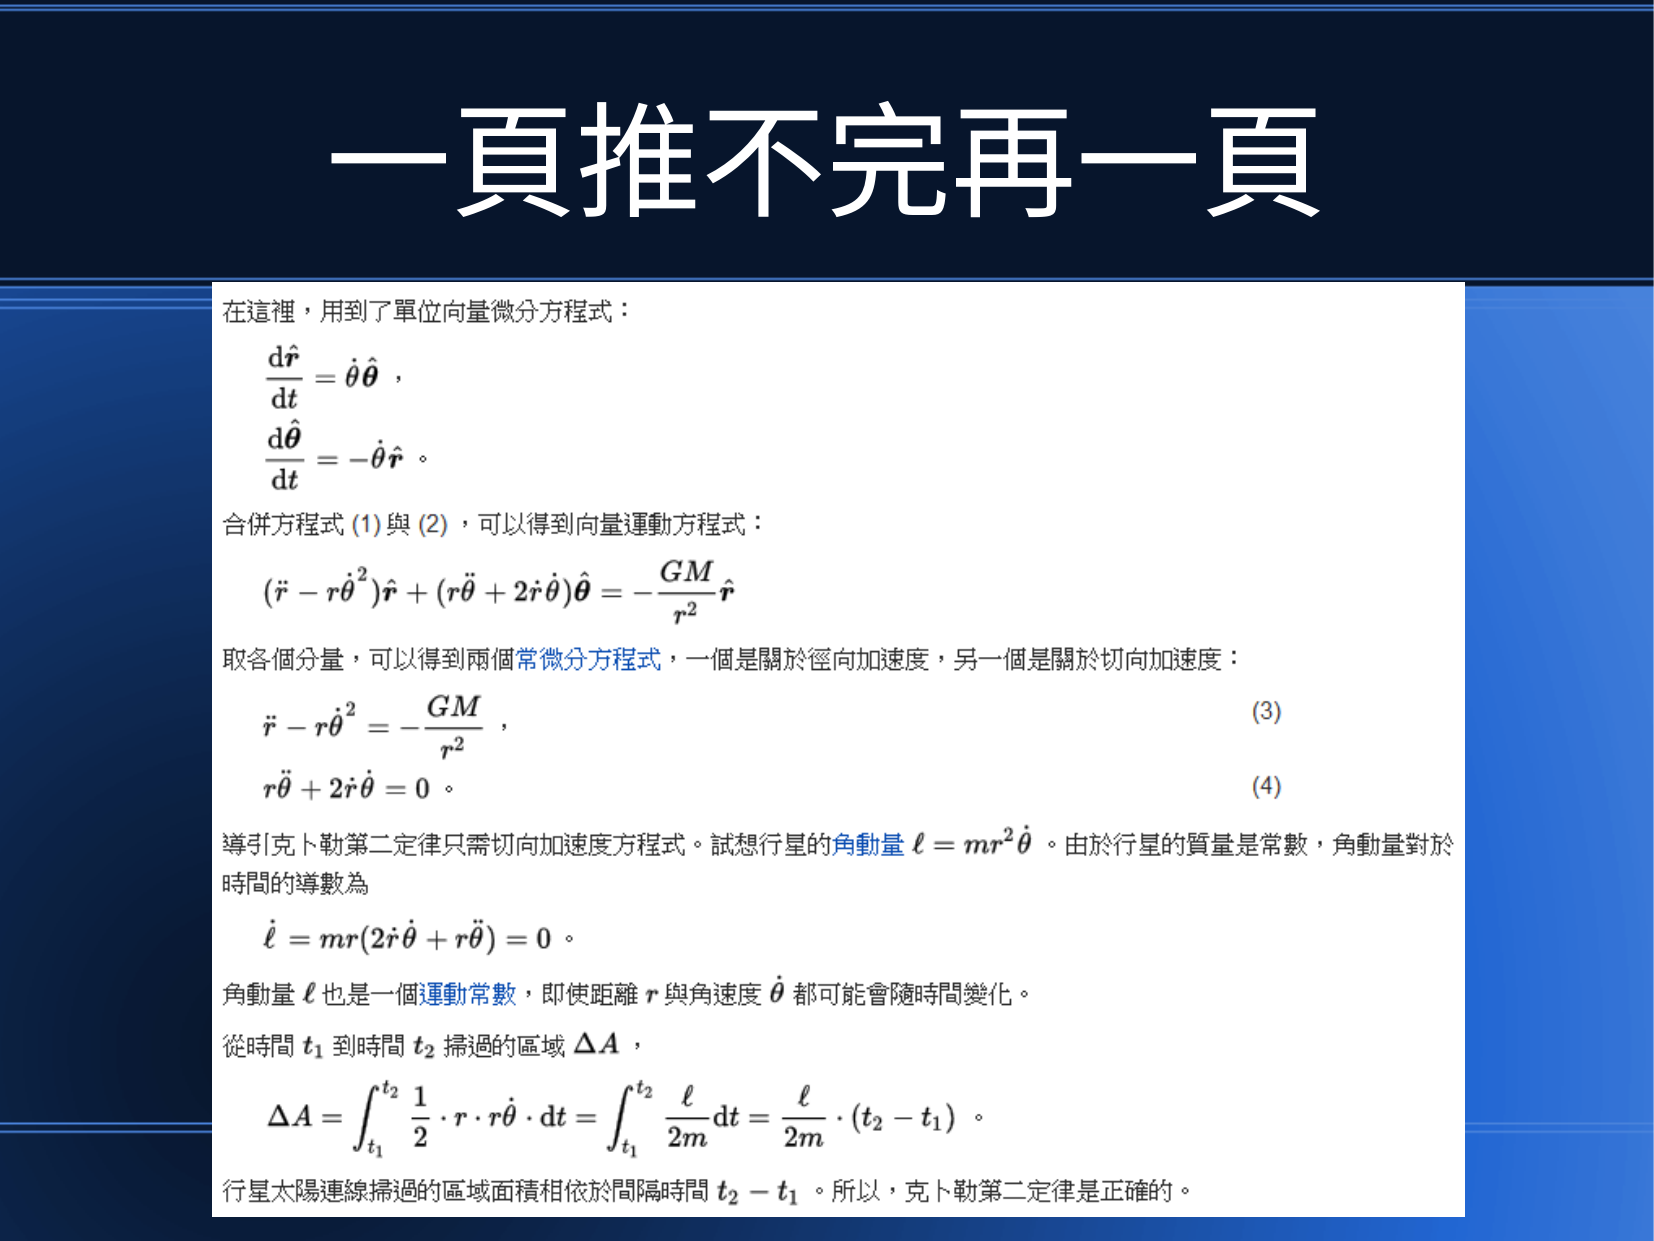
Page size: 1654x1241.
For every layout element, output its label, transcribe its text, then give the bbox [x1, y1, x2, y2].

picture [0, 0, 1654, 1241]
title 一頁推不完再一頁 [82, 49, 1571, 257]
